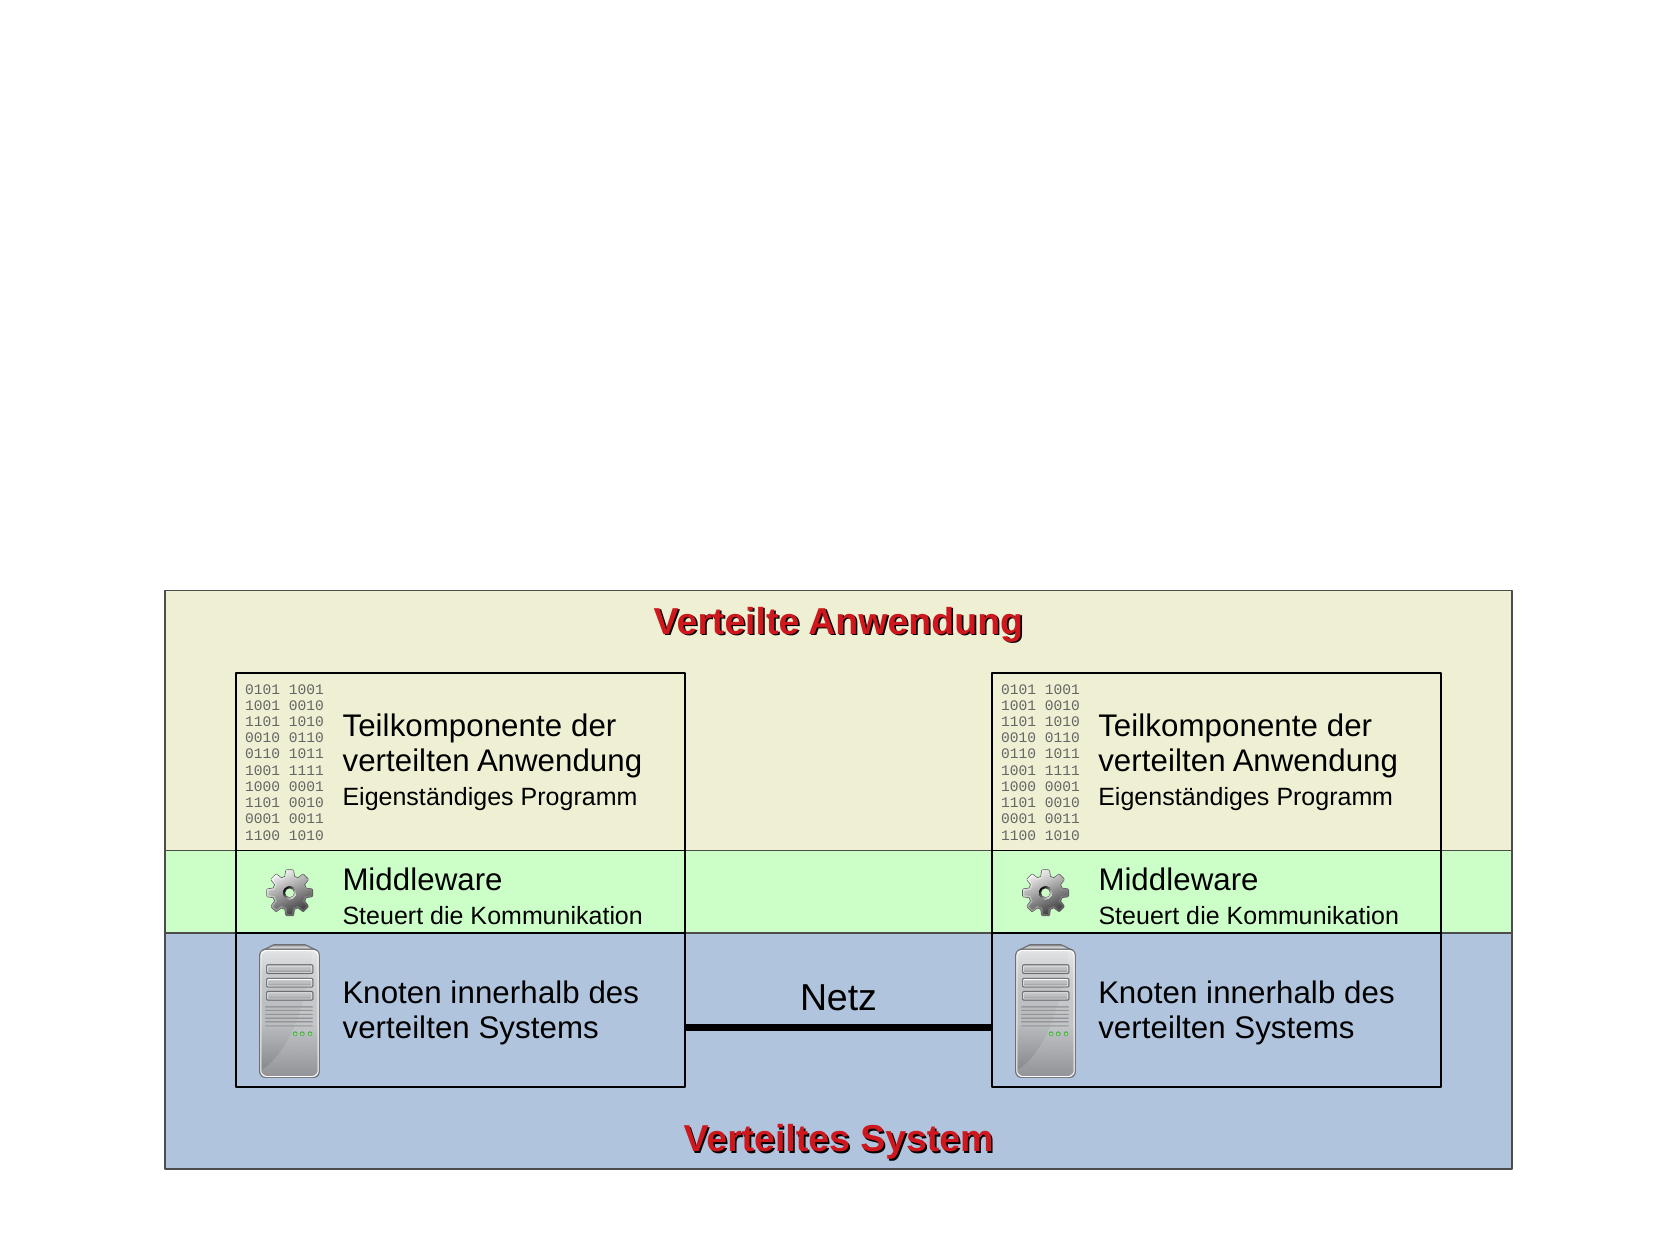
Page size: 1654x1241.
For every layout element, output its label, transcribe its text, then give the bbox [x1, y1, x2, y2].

text_box Teilkomponente der verteilten Anwendung Eigenständiges Programm [342, 708, 674, 839]
picture [259, 944, 320, 1078]
text_box Teilkomponente der verteilten Anwendung Eigenständiges Programm [1098, 708, 1430, 839]
text_box Middleware Steuert die Kommunikation [1098, 862, 1400, 931]
text_box Verteiltes System [668, 1110, 1009, 1168]
picture [1015, 944, 1076, 1078]
picture [1015, 861, 1076, 922]
text_box Netz [685, 968, 991, 1026]
text_box 0101 1001 1001 0010 1101 1010 0010 0110 0110 1011 1001 1111 1000 0001 1101 0010 0001 0011 1100 1010 [236, 673, 343, 850]
text_box 0101 1001 1001 0010 1101 1010 0010 0110 0110 1011 1001 1111 1000 0001 1101 0010 0001 0011 1100 1010 [992, 673, 1099, 850]
picture [259, 861, 320, 922]
text_box Knoten innerhalb des verteilten Systems [342, 975, 640, 1045]
text_box Middleware Steuert die Kommunikation [342, 862, 644, 931]
text_box Knoten innerhalb des verteilten Systems [1098, 975, 1396, 1045]
text_box Verteilte Anwendung [638, 592, 1039, 650]
text_box [165, 590, 1512, 1170]
